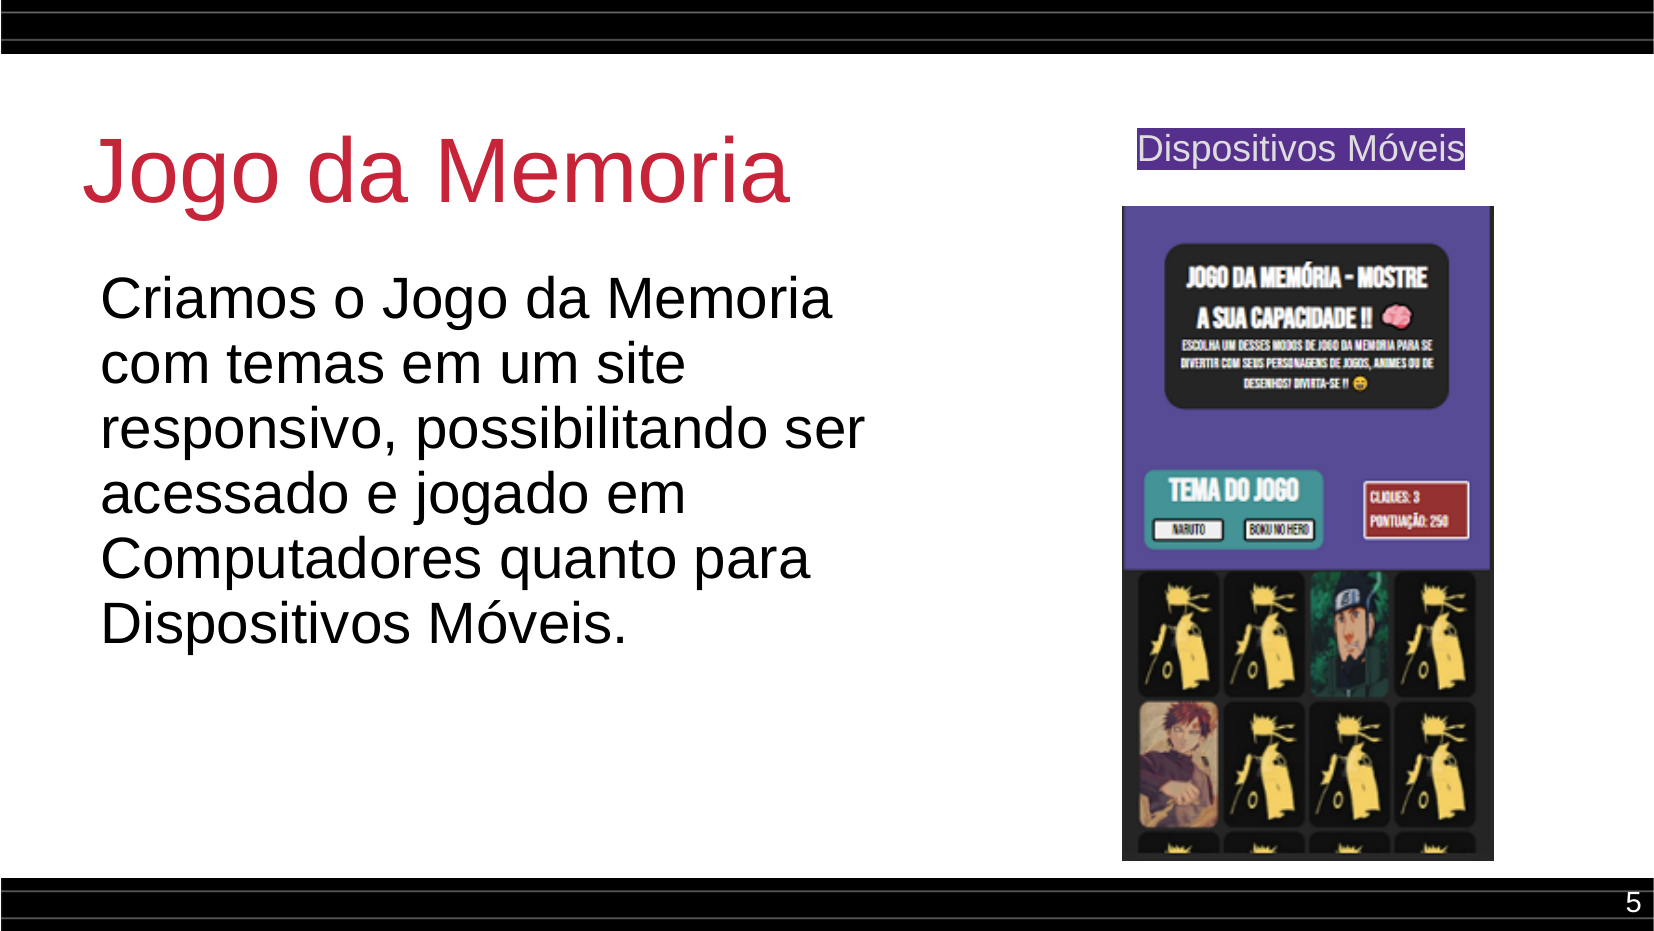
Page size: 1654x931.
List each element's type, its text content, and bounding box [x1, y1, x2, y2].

title Jogo da Memoria [82, 92, 1571, 249]
list Criamos o Jogo da Memoria com temas em um site responsivo, possibilitando ser acessado e jogado em Computadores quanto para Dispositivos Móveis. [29, 265, 886, 845]
picture [1, 0, 1654, 54]
text_box Dispositivos Móveis [1122, 120, 1481, 178]
picture [1, 878, 1654, 931]
picture [1122, 206, 1494, 861]
